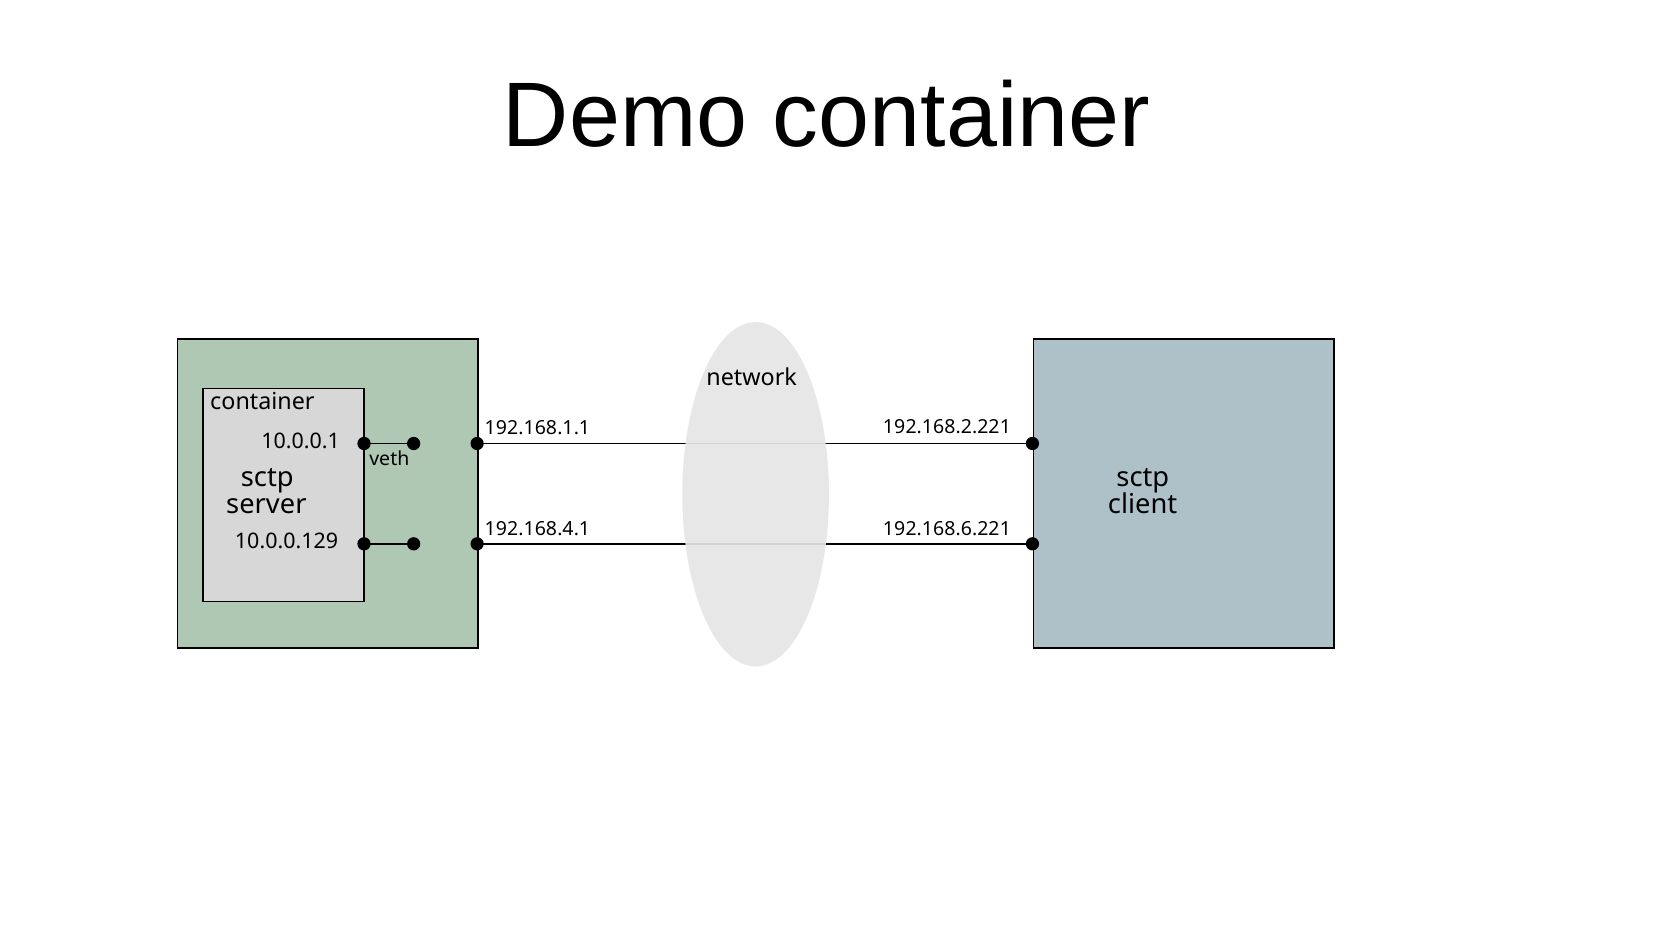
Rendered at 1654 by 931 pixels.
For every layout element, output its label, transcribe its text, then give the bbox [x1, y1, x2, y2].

picture [161, 283, 1351, 706]
title Demo container [82, 37, 1571, 193]
